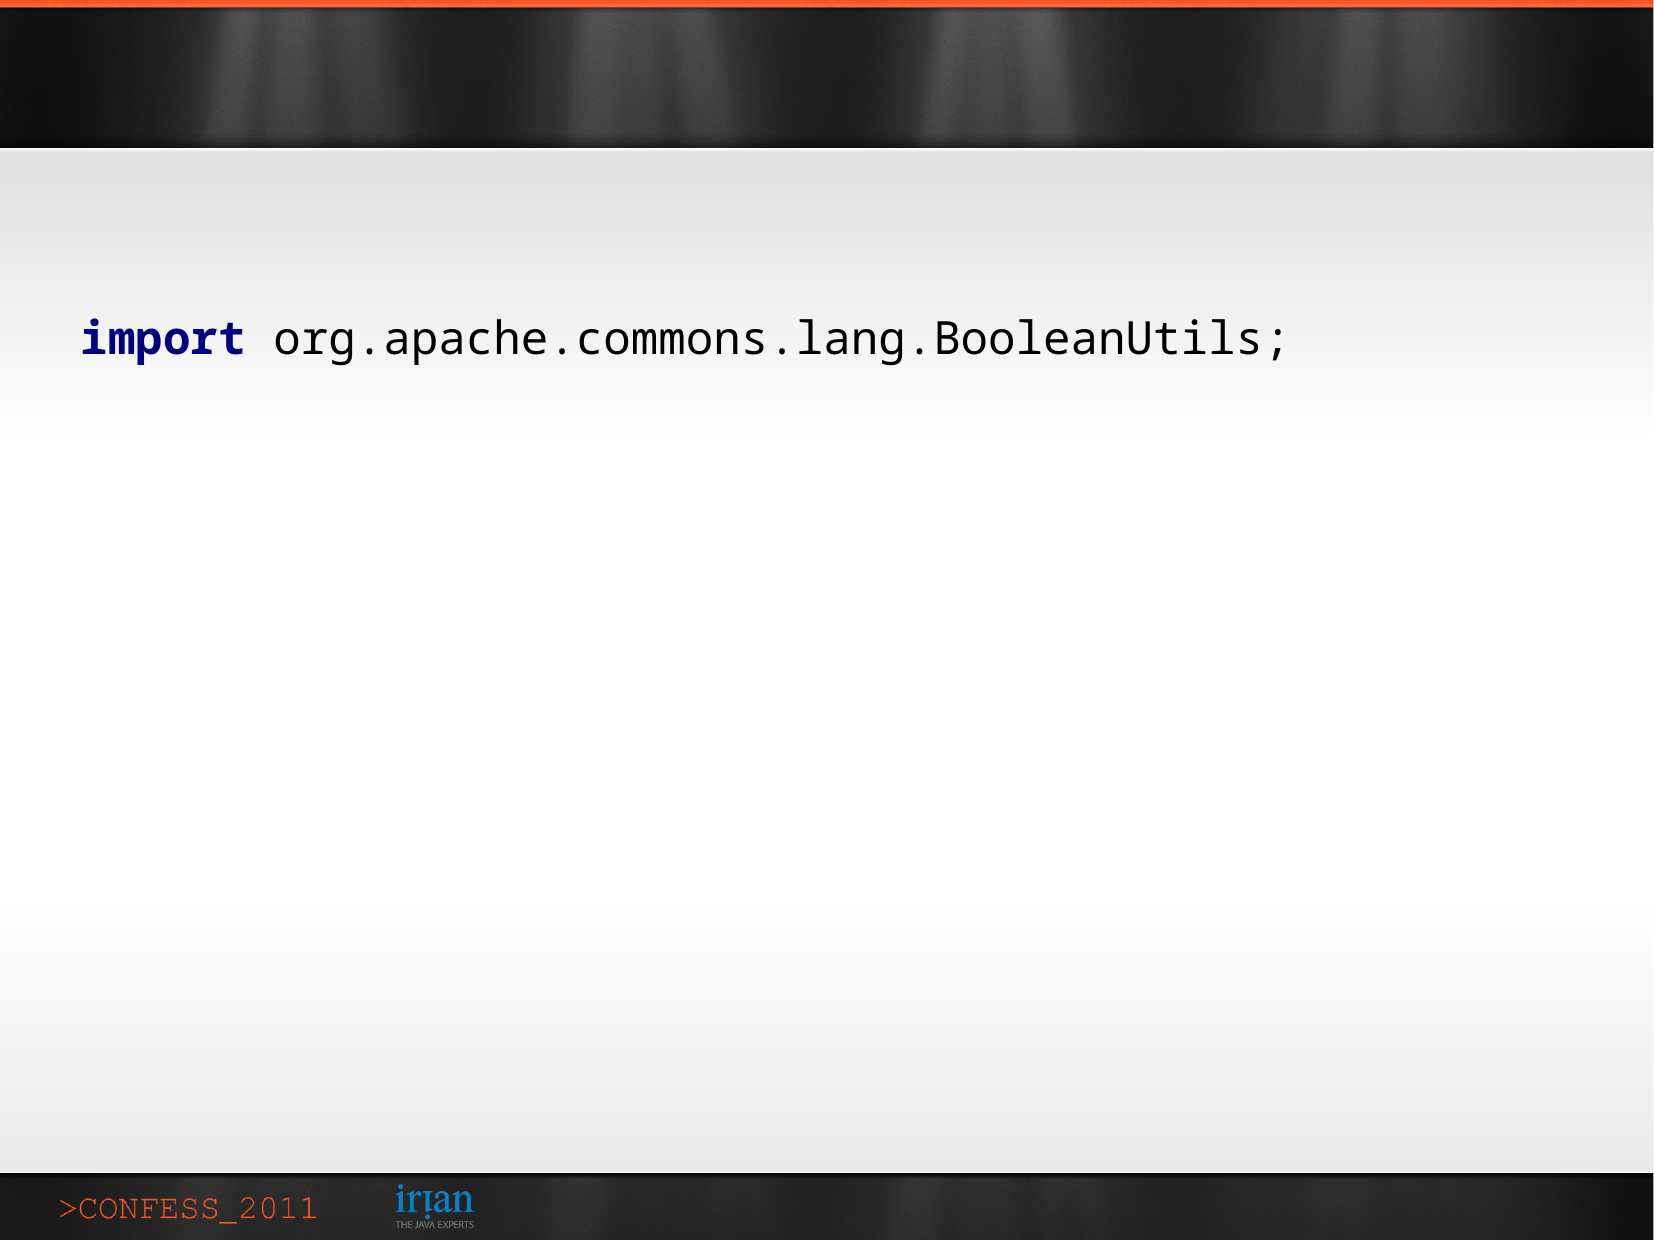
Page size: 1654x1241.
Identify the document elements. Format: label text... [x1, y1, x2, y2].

subtitle import org.apache.commons.lang.BooleanUtils; [80, 305, 1654, 1125]
picture [0, 0, 1654, 1240]
